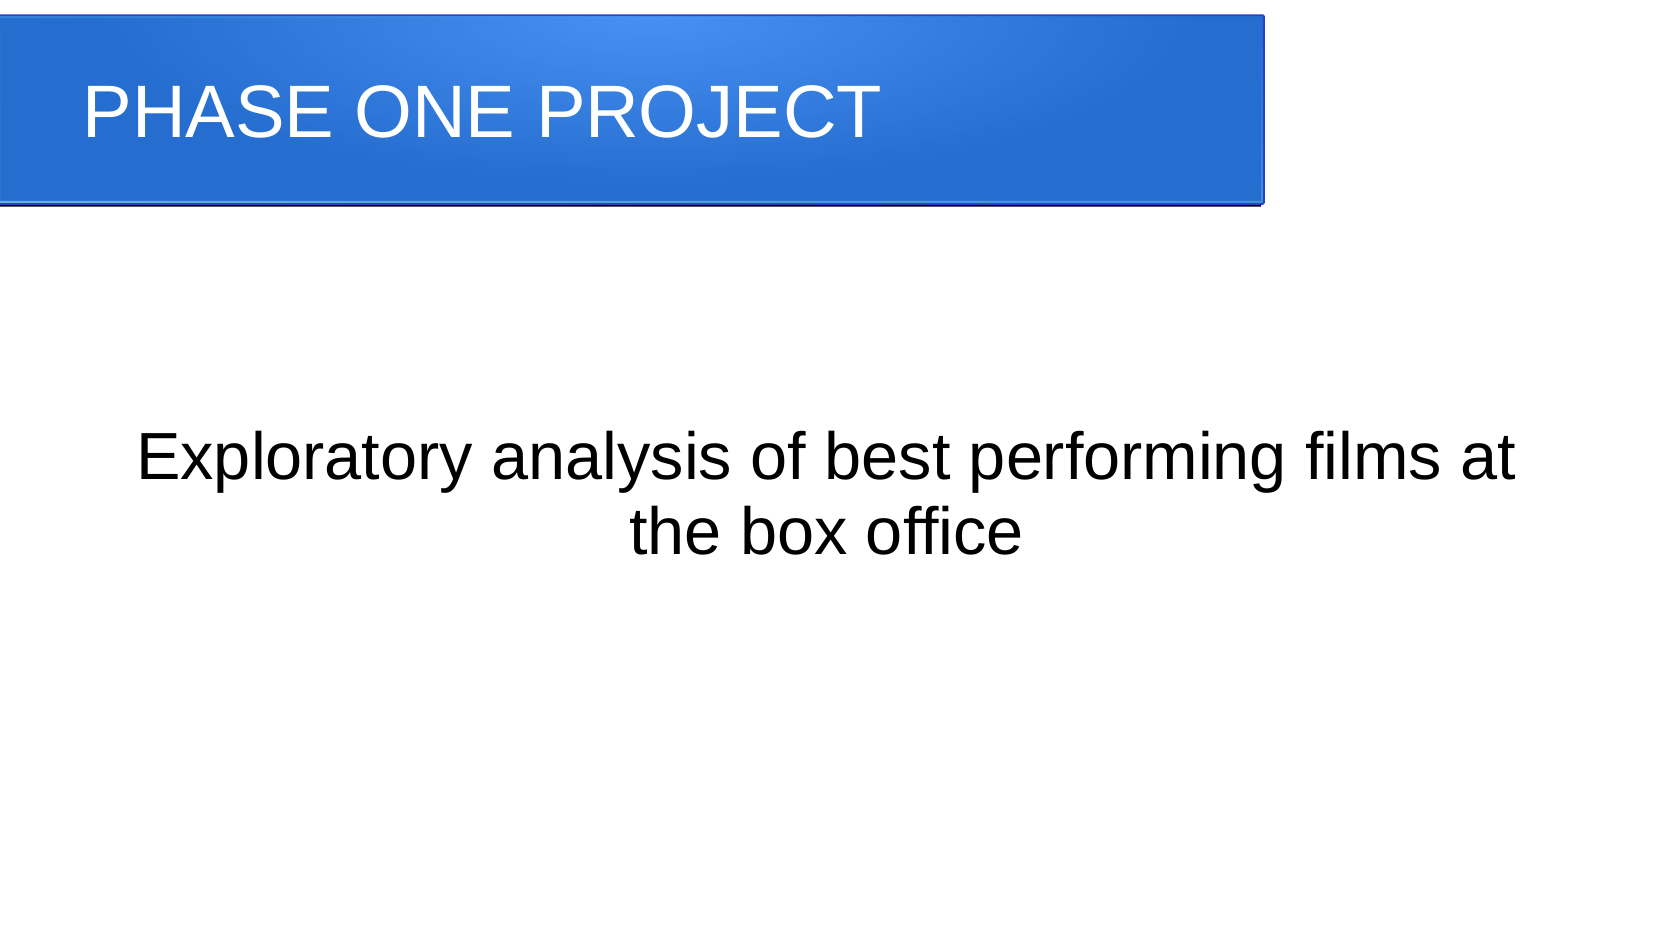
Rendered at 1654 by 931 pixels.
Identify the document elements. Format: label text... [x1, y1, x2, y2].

title PHASE ONE PROJECT [82, 35, 1235, 189]
subtitle Exploratory analysis of best performing films at the box office [82, 224, 1571, 764]
